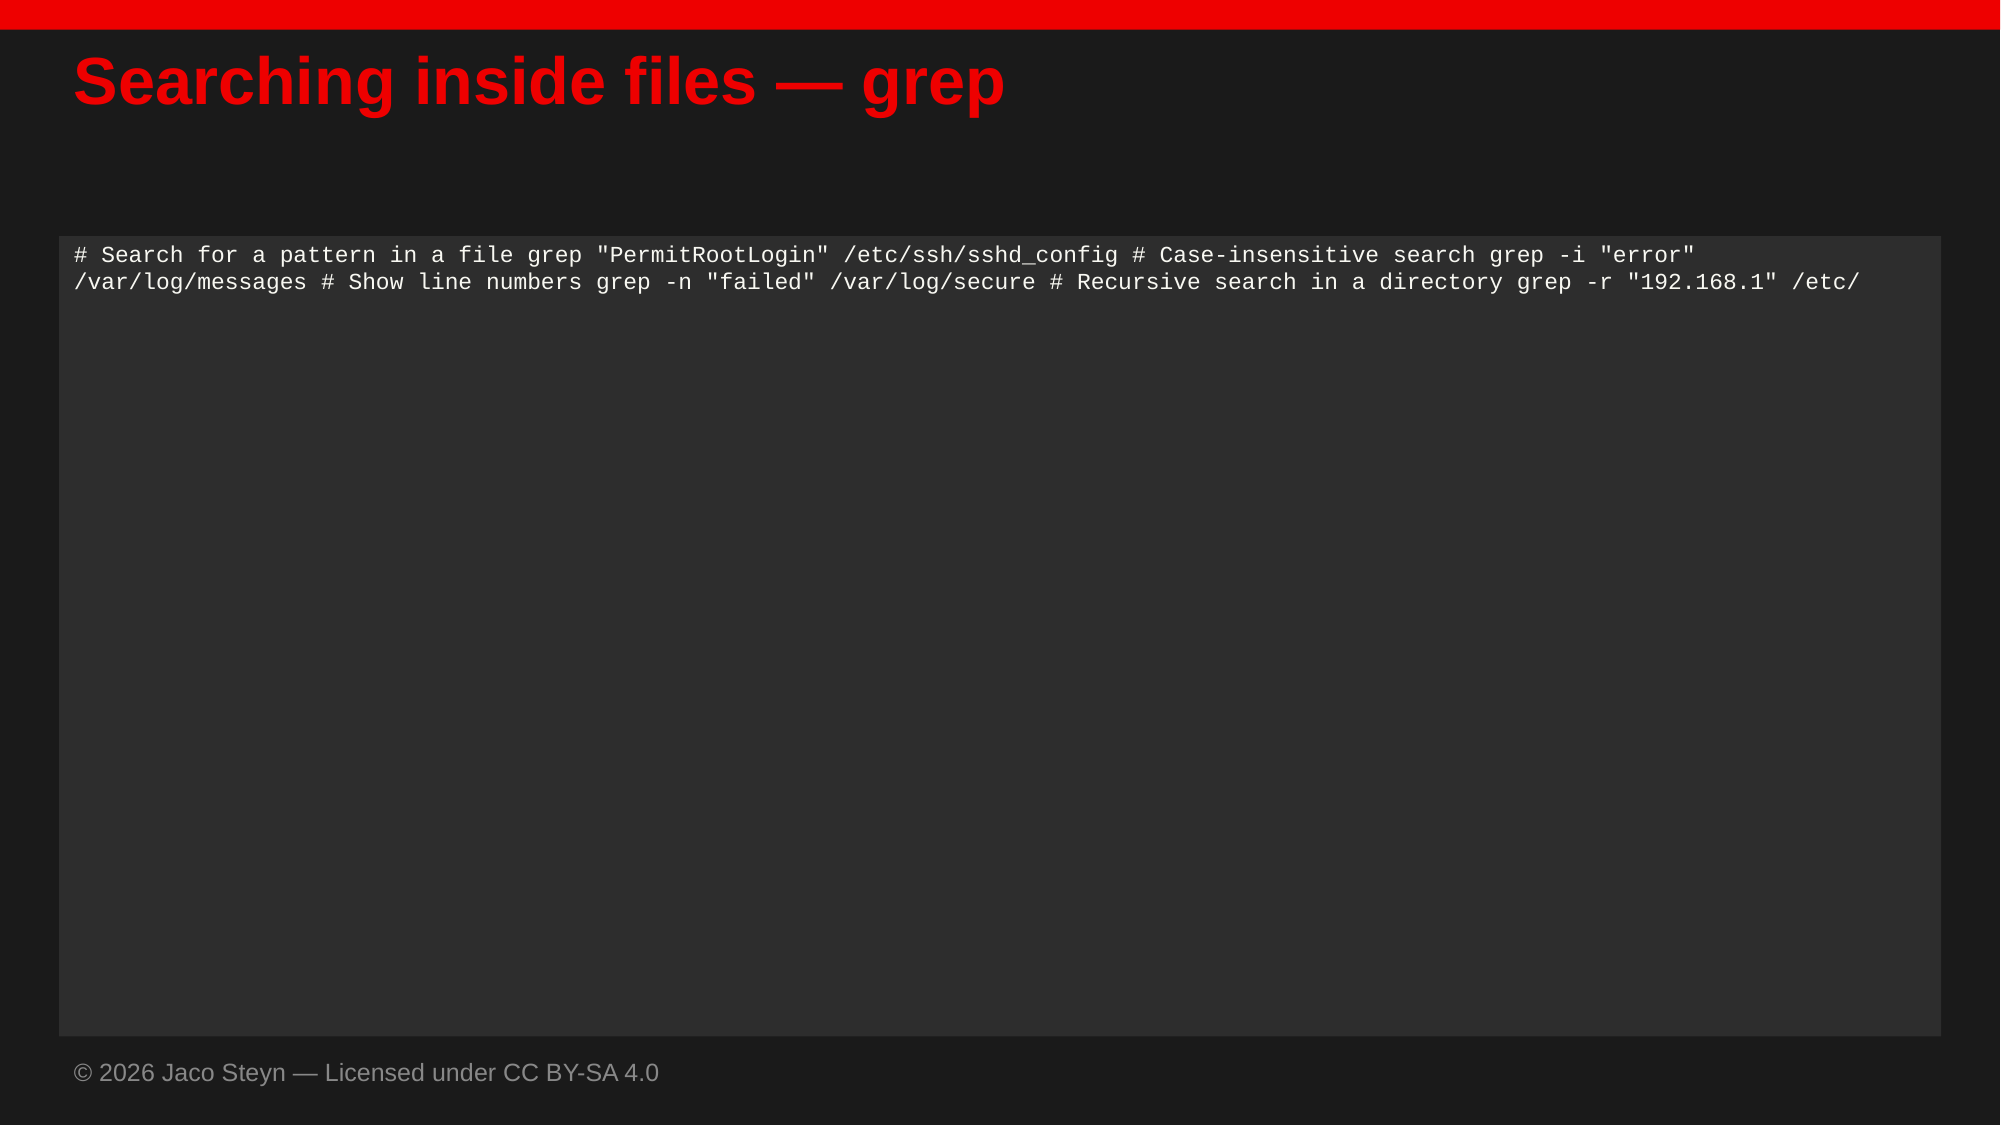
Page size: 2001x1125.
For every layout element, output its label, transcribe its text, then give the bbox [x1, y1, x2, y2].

text_box © 2026 Jaco Steyn — Licensed under CC BY-SA 4.0 [59, 1051, 1942, 1093]
text_box # Search for a pattern in a file grep "PermitRootLogin" /etc/ssh/sshd_config # Case-insensitive search grep -i "error" /var/log/messages # Show line numbers grep -n "failed" /var/log/secure # Recursive search in a directory grep -r "192.168.1" /etc/ [59, 236, 1942, 1037]
text_box Searching inside files — grep [59, 36, 1942, 208]
text_box [0, 0, 2001, 30]
